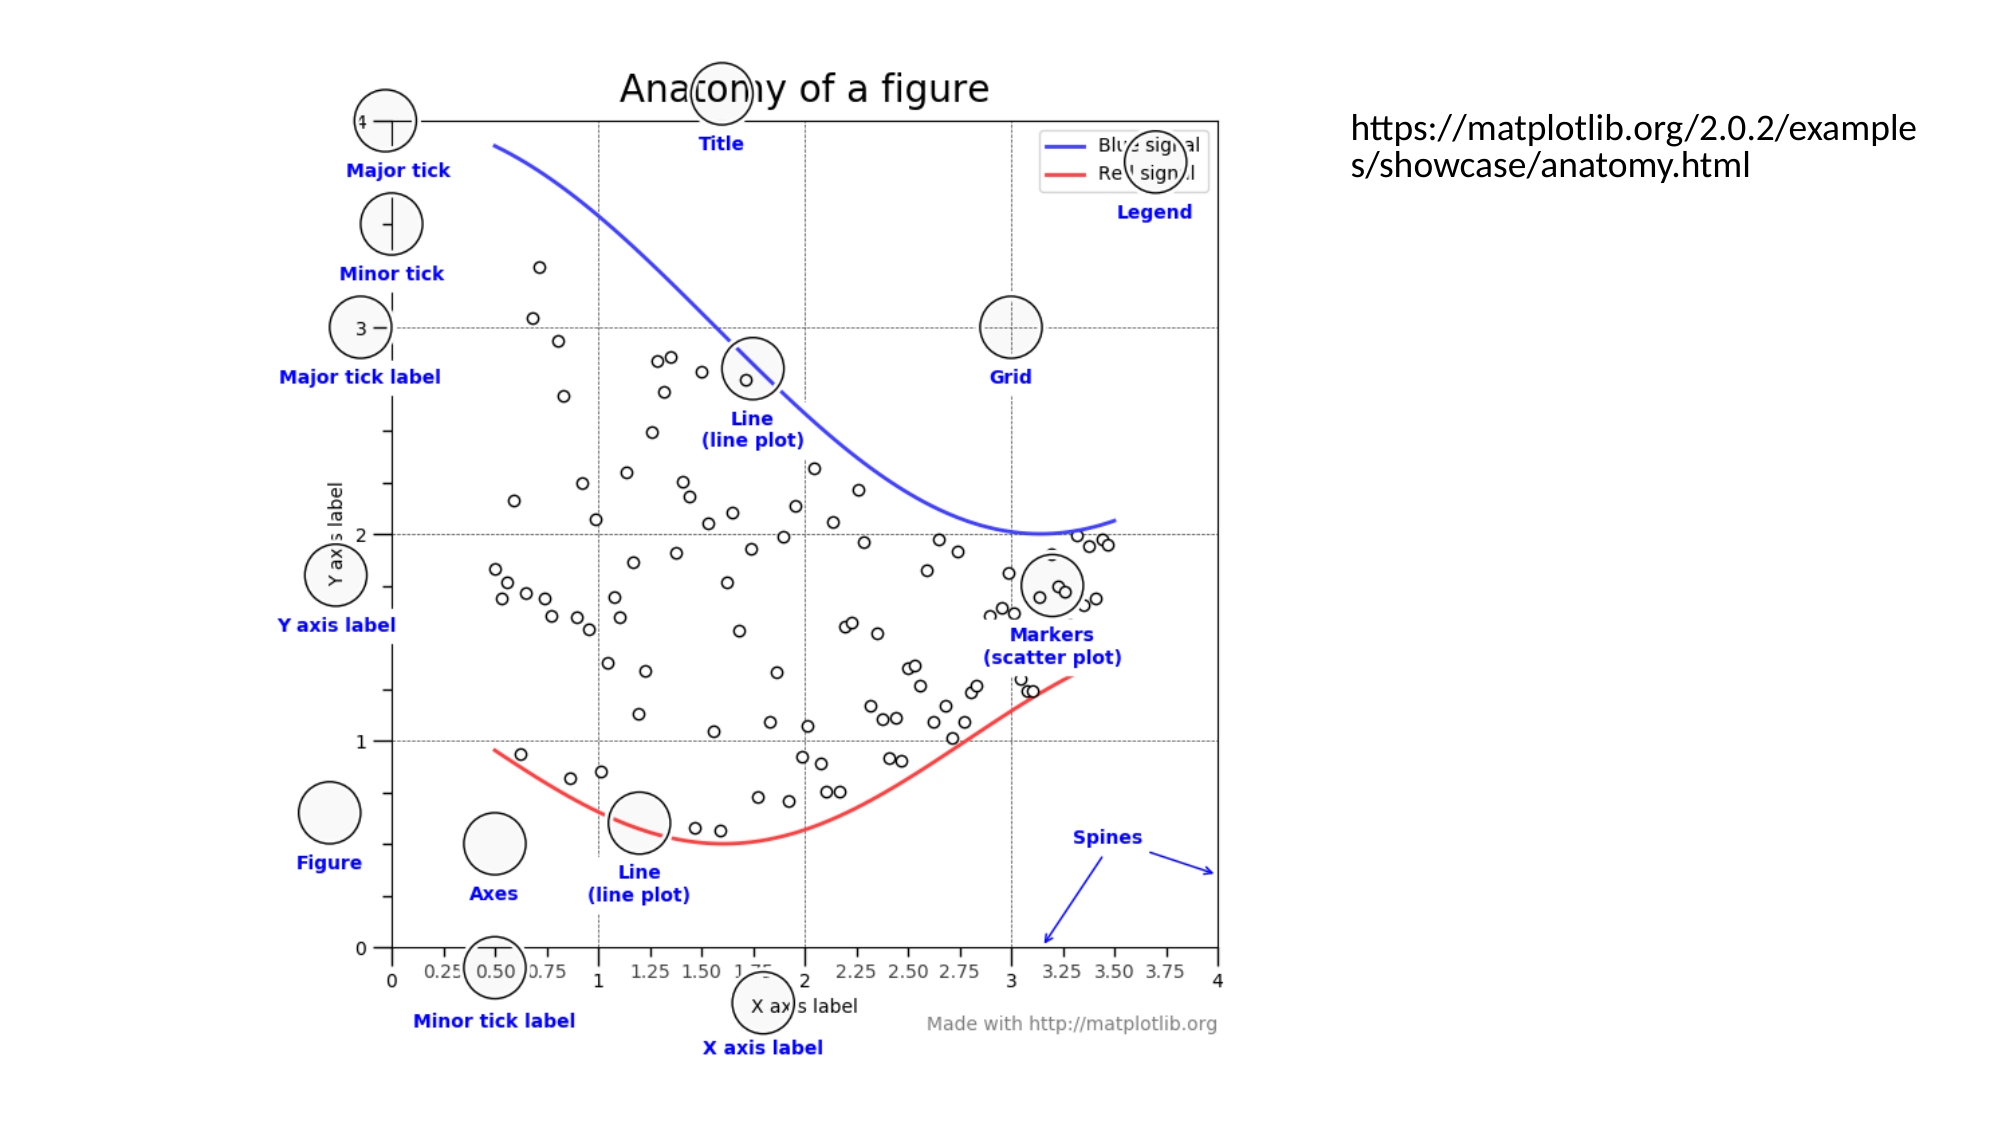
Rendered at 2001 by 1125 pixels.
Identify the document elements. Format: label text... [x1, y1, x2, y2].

picture [251, 35, 1266, 1072]
text_box https://matplotlib.org/2.0.2/examples/showcase/anatomy.html [1336, 95, 1938, 200]
